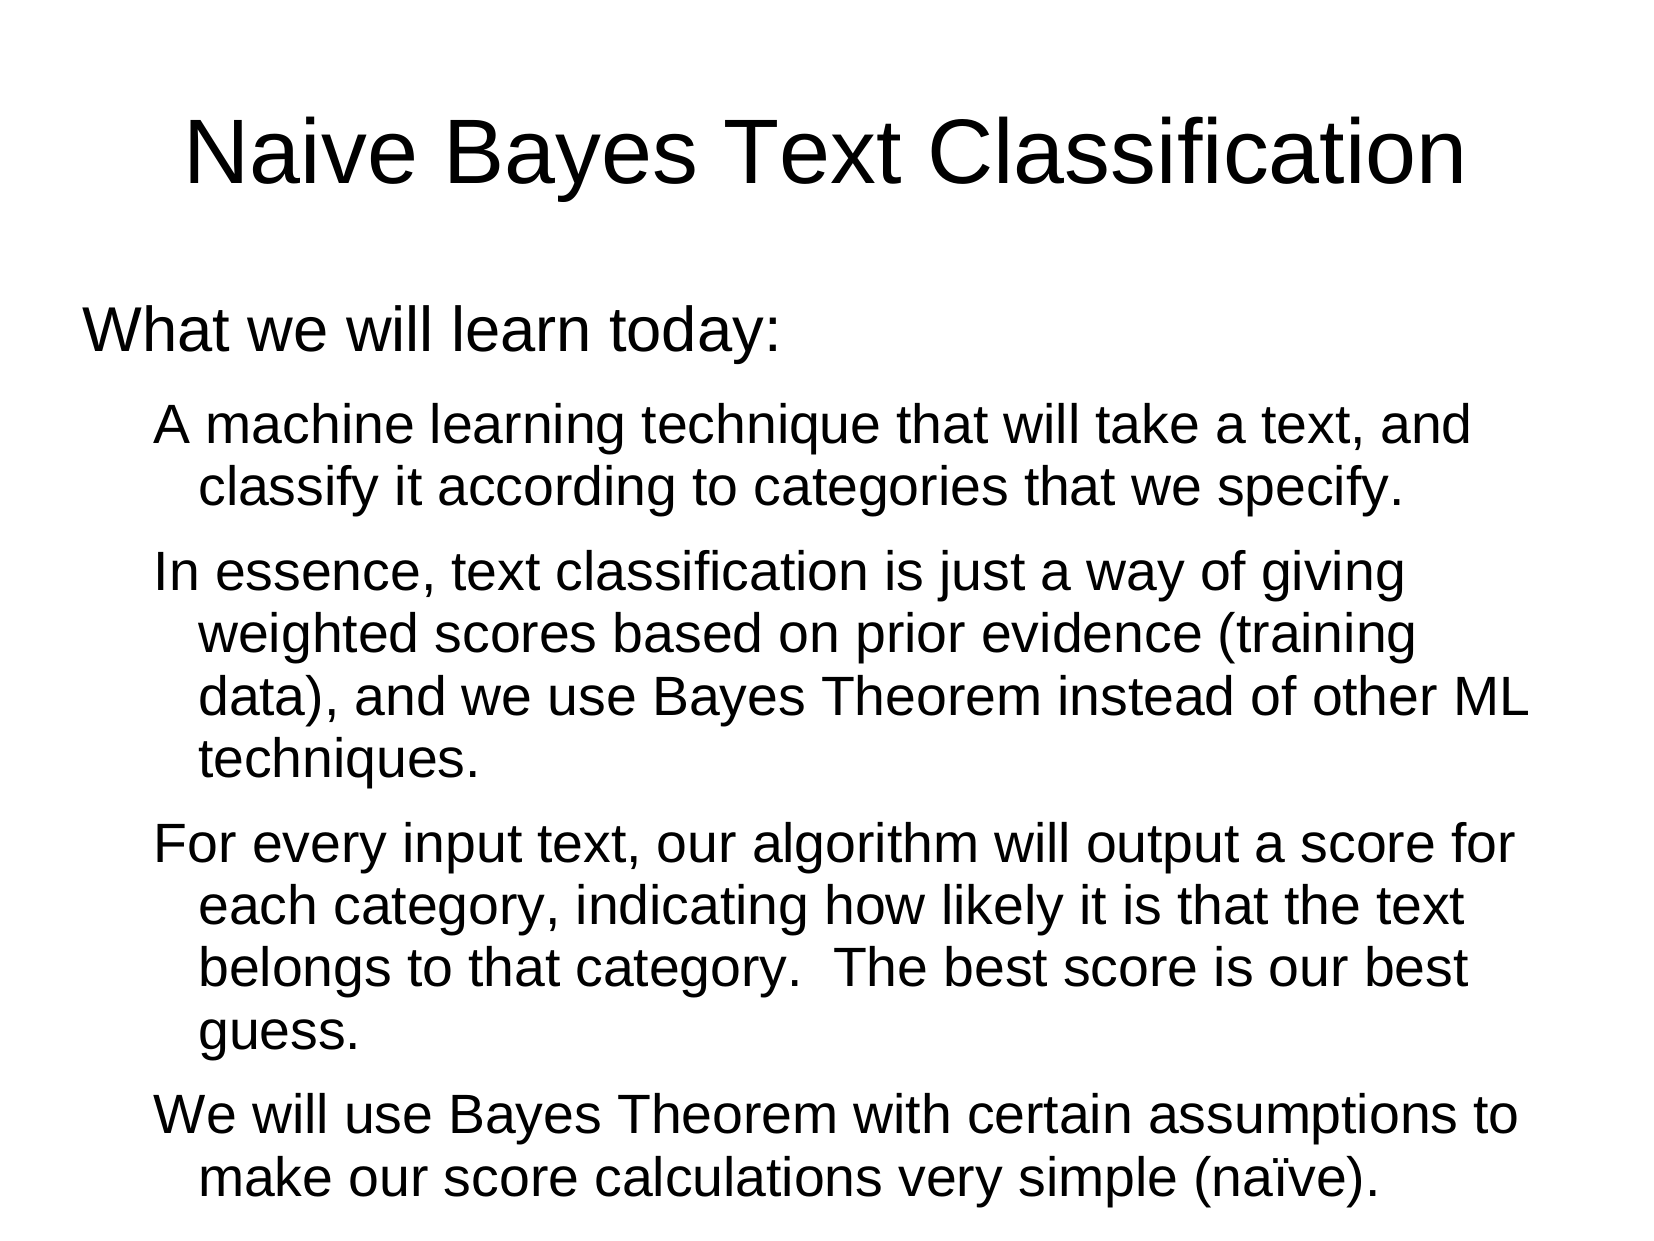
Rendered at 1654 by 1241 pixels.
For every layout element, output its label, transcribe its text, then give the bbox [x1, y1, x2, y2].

title Naive Bayes Text Classification [82, 49, 1571, 257]
list What we will learn today: A machine learning technique that will take a text, and classify it according to categories that we specify. In essence, text classification is just a way of giving weighted scores based on prior evidence (training data), and we use Bayes Theorem instead of other ML techniques. For every input text, our algorithm will output a score for each category, indicating how likely it is that the text belongs to that category. The best score is our best guess. We will use Bayes Theorem with certain assumptions to make our score calculations very simple (naïve). [82, 290, 1571, 1216]
